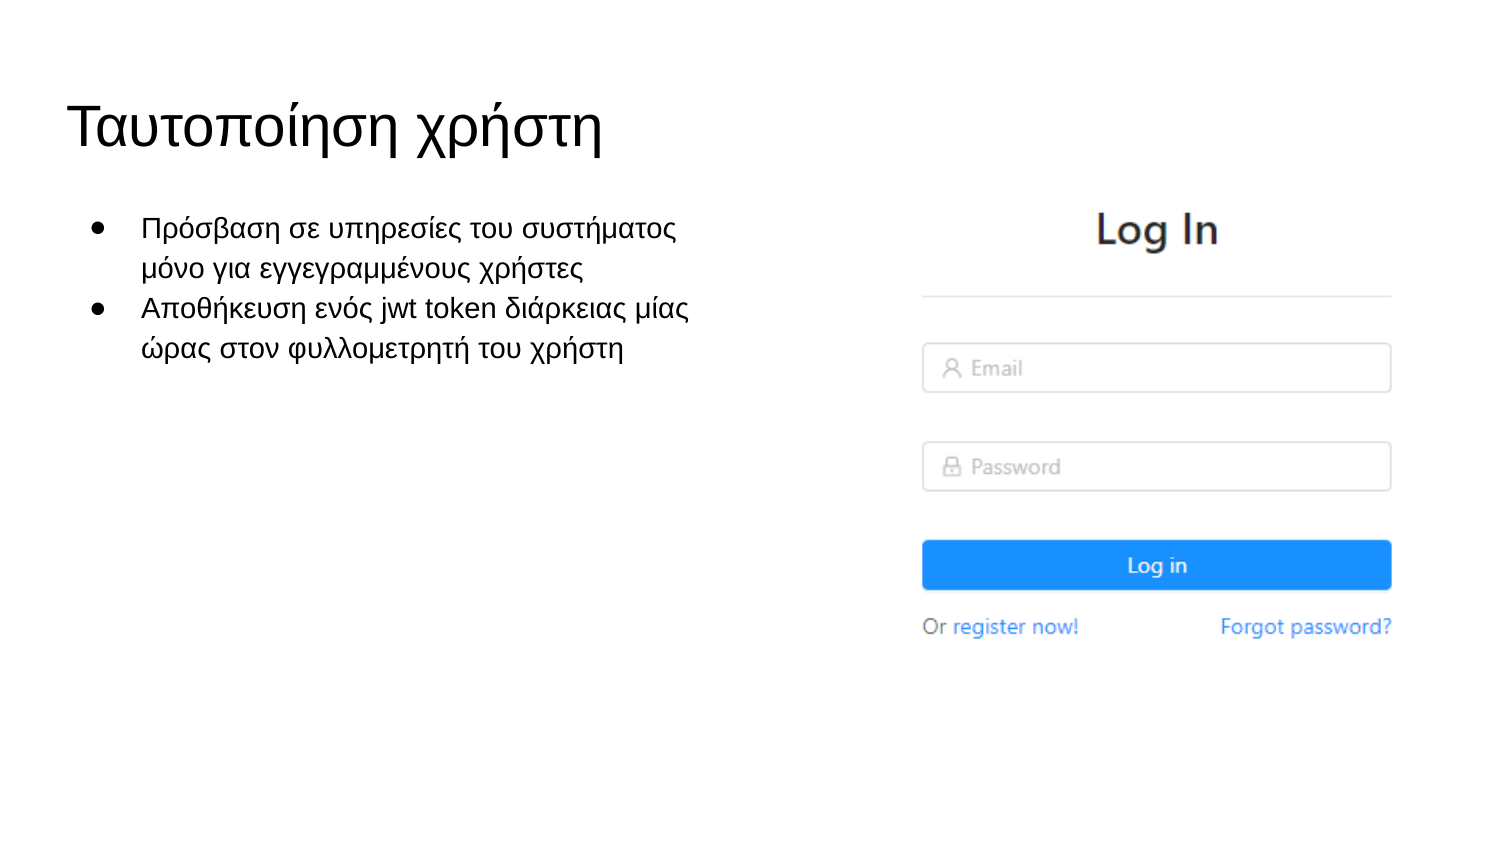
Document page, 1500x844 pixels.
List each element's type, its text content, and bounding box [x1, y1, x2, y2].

title Ταυτοποίηση χρήστη [51, 72, 1449, 167]
list Πρόσβαση σε υπηρεσίες του συστήματος μόνο για εγγεγραμμένους χρήστες Αποθήκευση ενός jwt token διάρκειας μίας ώρας στον φυλλομετρητή του χρήστη [51, 189, 708, 750]
picture [849, 188, 1442, 679]
